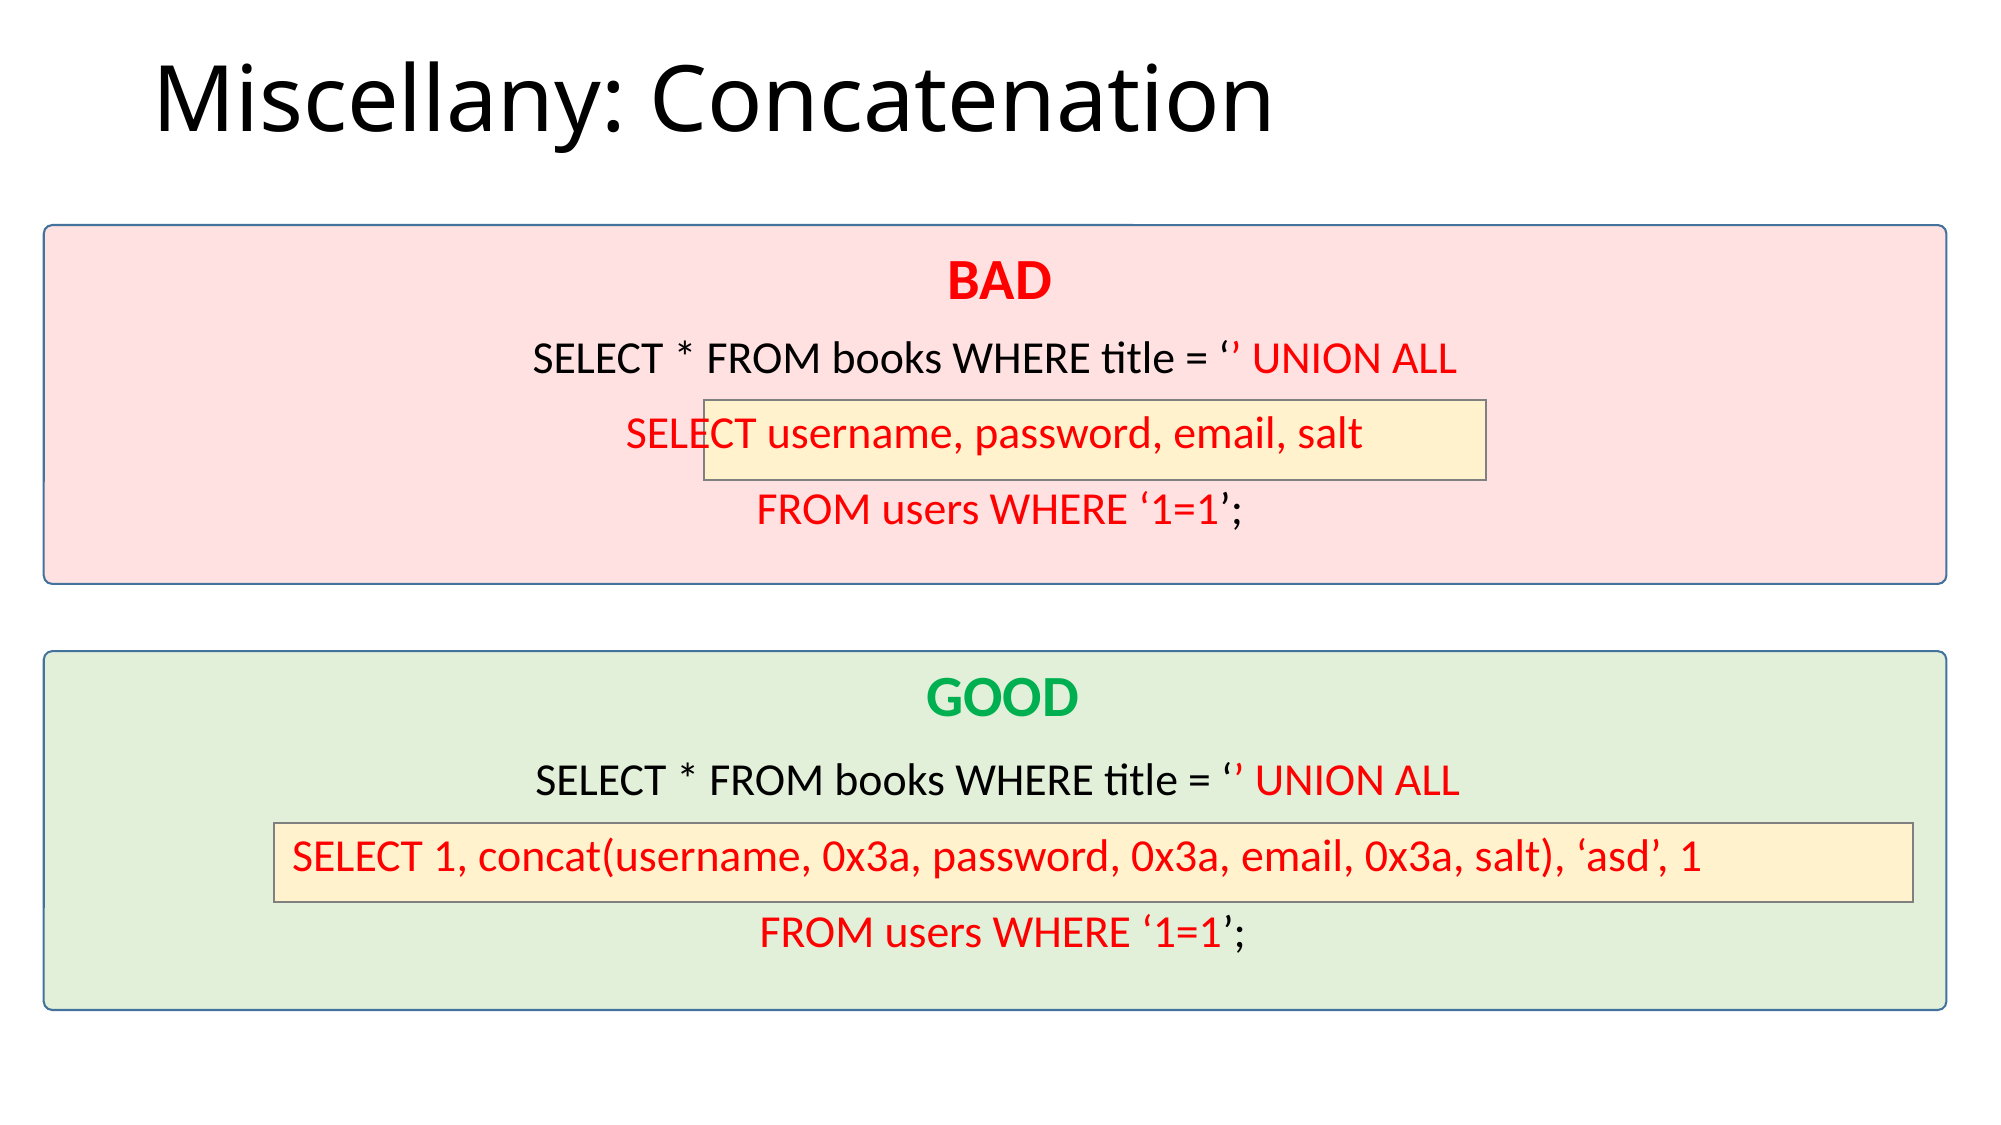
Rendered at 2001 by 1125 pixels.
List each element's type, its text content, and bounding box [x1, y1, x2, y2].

text_box [43, 651, 1947, 742]
title Miscellany: Concatenation [137, 42, 1863, 163]
text_box SELECT * FROM books WHERE title = ‘’ UNION ALL SELECT username, password, email, salt FROM users WHERE ‘1=1’; [40, 319, 1959, 561]
text_box [43, 561, 1947, 584]
text_box GOOD [870, 651, 1136, 736]
text_box [43, 983, 1947, 1011]
text_box SELECT * FROM books WHERE title = ‘’ UNION ALL SELECT 1, concat(username, 0x3a, password, 0x3a, email, 0x3a, salt), ‘asd’, 1 FROM users WHERE ‘1=1’; [43, 742, 1962, 983]
text_box [43, 224, 1947, 319]
text_box BAD [867, 234, 1133, 320]
